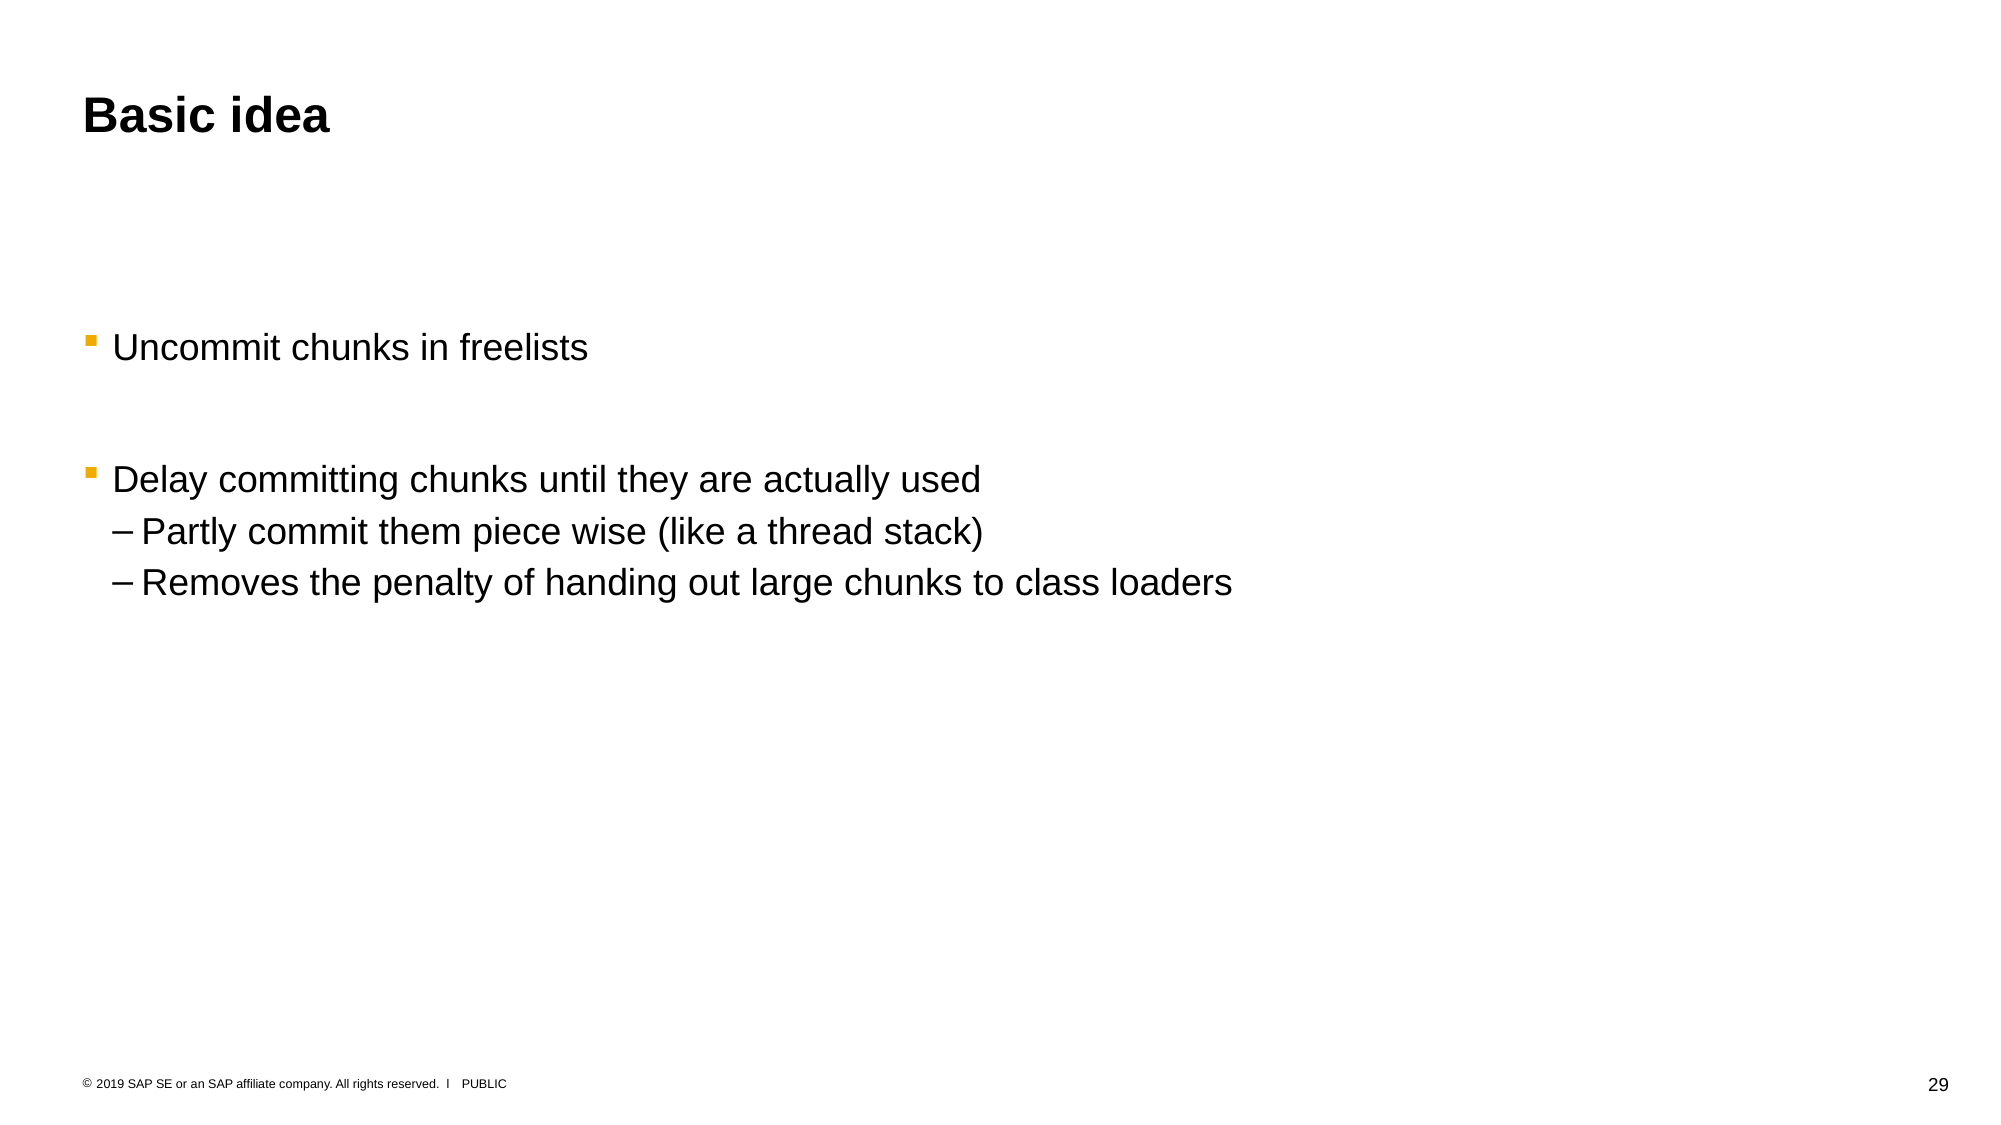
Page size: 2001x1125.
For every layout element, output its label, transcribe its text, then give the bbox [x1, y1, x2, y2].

list Uncommit chunks in freelists Delay committing chunks until they are actually used Partly commit them piece wise (like a thread stack) Removes the penalty of handing out large chunks to class loaders [82, 265, 1918, 1040]
title Basic idea [82, 82, 1918, 144]
